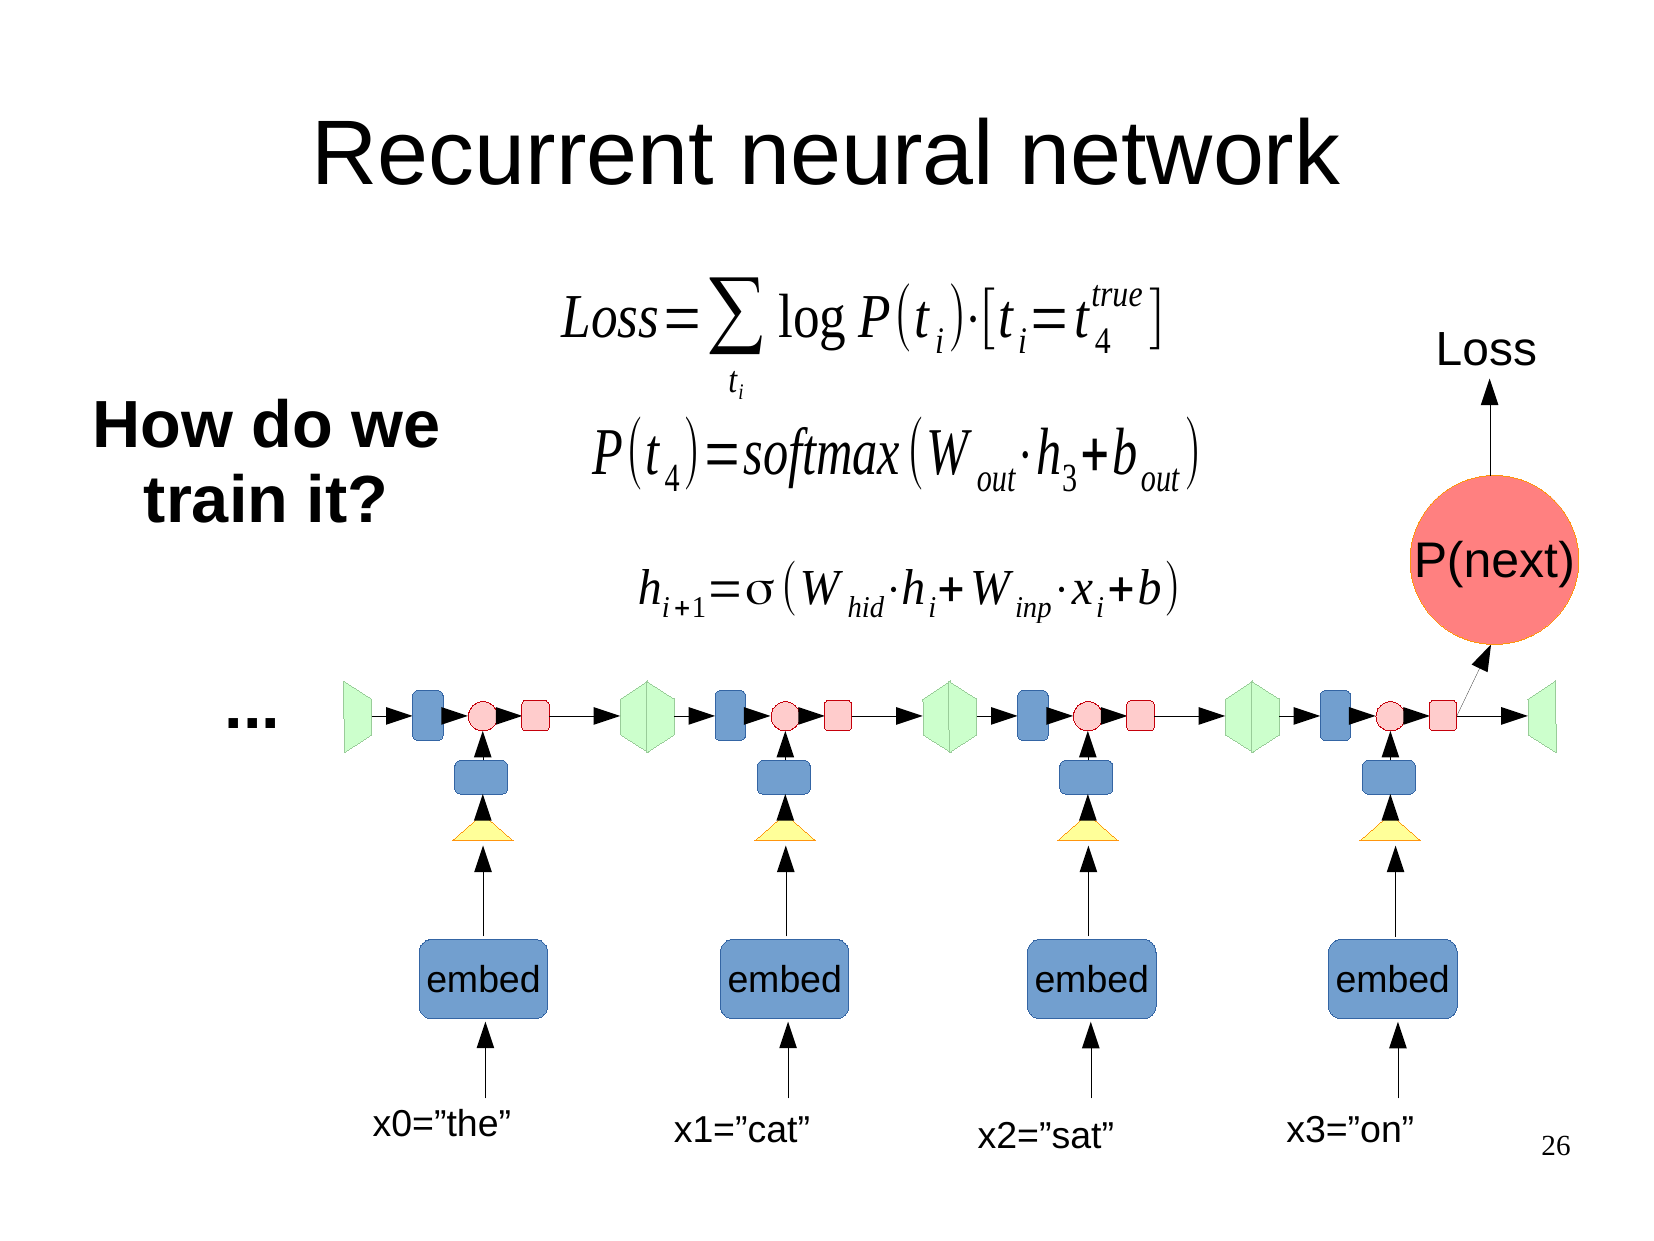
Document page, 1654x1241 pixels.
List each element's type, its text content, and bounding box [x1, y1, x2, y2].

text_box [521, 700, 550, 731]
text_box embed [419, 939, 548, 1019]
text_box x1=”cat” [659, 1101, 869, 1159]
text_box [452, 821, 514, 841]
text_box embed [720, 939, 849, 1019]
text_box x3=”on” [1271, 1101, 1485, 1159]
text_box [1225, 680, 1280, 753]
text_box [1017, 690, 1049, 741]
text_box P(next) [1410, 475, 1579, 645]
text_box [1126, 700, 1155, 731]
text_box ... [50, 617, 455, 795]
text_box embed [1027, 939, 1157, 1019]
text_box [922, 680, 977, 753]
text_box [468, 701, 495, 731]
text_box x2=”sat” [963, 1107, 1190, 1165]
text_box [1362, 760, 1416, 795]
text_box embed [1328, 939, 1458, 1019]
text_box [757, 760, 811, 795]
chart [625, 557, 1194, 623]
chart [545, 270, 1177, 407]
text_box How do we train it? [63, 373, 469, 550]
text_box [455, 760, 508, 795]
text_box Loss [1420, 313, 1553, 404]
text_box [824, 700, 852, 731]
text_box [1320, 690, 1351, 741]
text_box [1359, 821, 1421, 841]
text_box [1527, 680, 1557, 753]
text_box [1057, 821, 1119, 841]
text_box [1073, 701, 1100, 731]
text_box [1429, 700, 1457, 731]
text_box [754, 821, 816, 841]
text_box [1375, 701, 1403, 731]
text_box [771, 701, 798, 731]
text_box [1059, 760, 1113, 795]
text_box [620, 680, 675, 753]
title Recurrent neural network [82, 49, 1571, 257]
text_box [715, 690, 746, 741]
chart [576, 411, 1213, 499]
text_box x0=”the” [357, 1095, 568, 1152]
